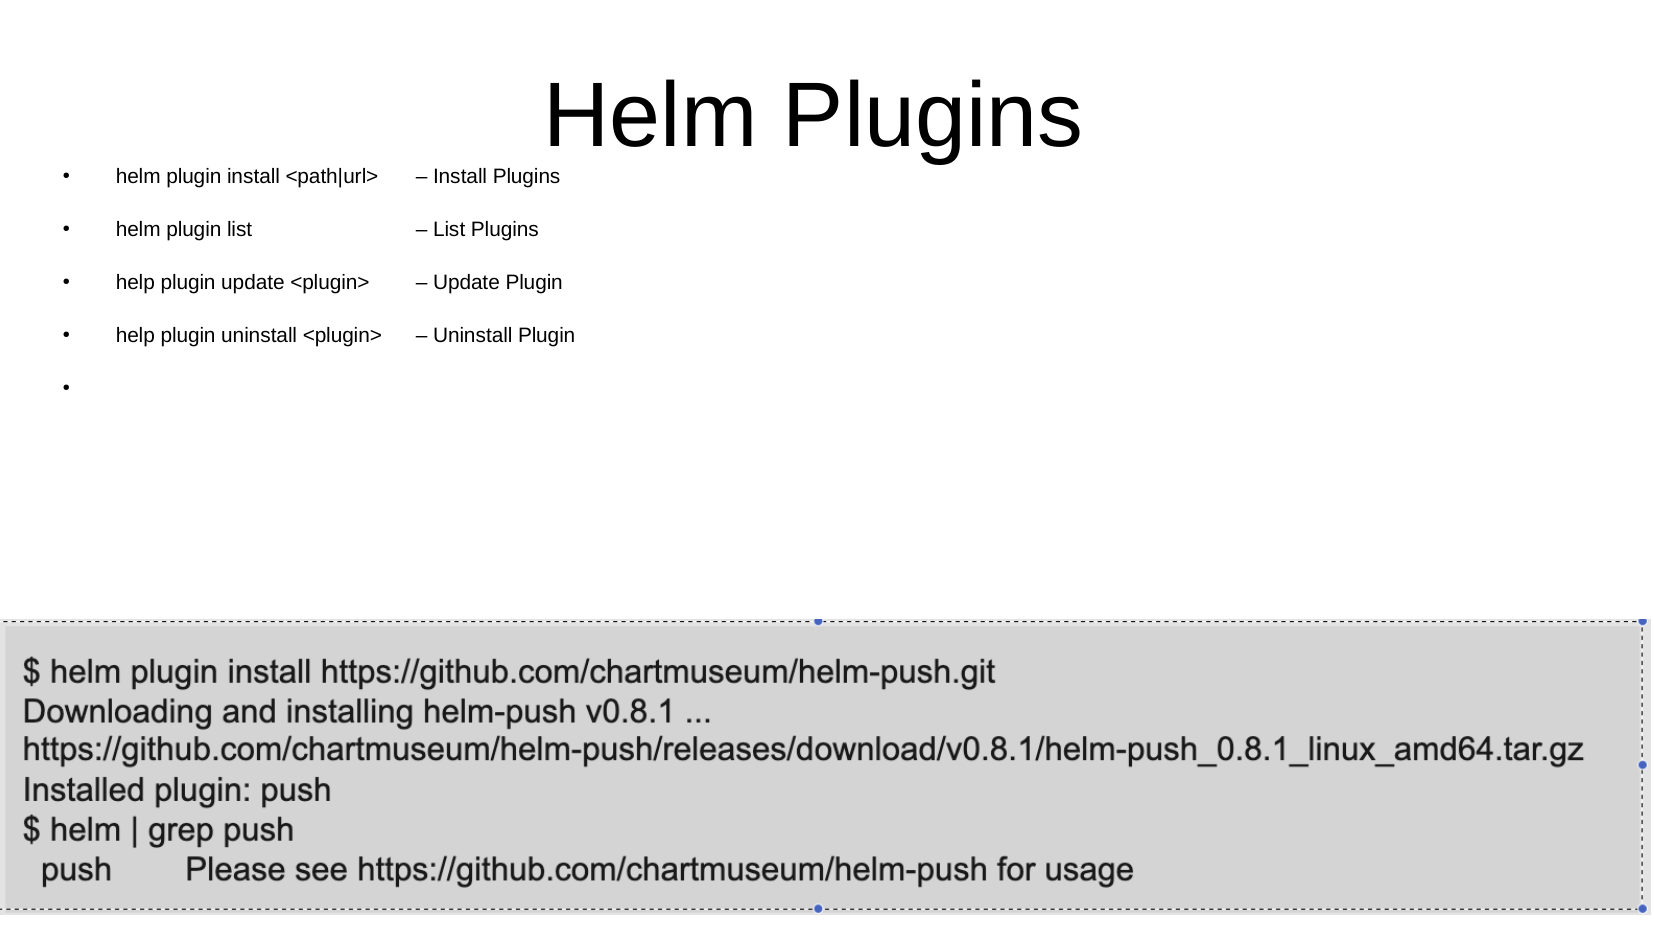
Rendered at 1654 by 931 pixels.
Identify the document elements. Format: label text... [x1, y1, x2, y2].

list helm plugin install <path|url> – Install Plugins helm plugin list – List Plugins help plugin update <plugin> – Update Plugin help plugin uninstall <plugin> – Uninstall Plugin [45, 165, 1534, 619]
picture [0, 619, 1651, 916]
title Helm Plugins [82, 37, 1571, 193]
